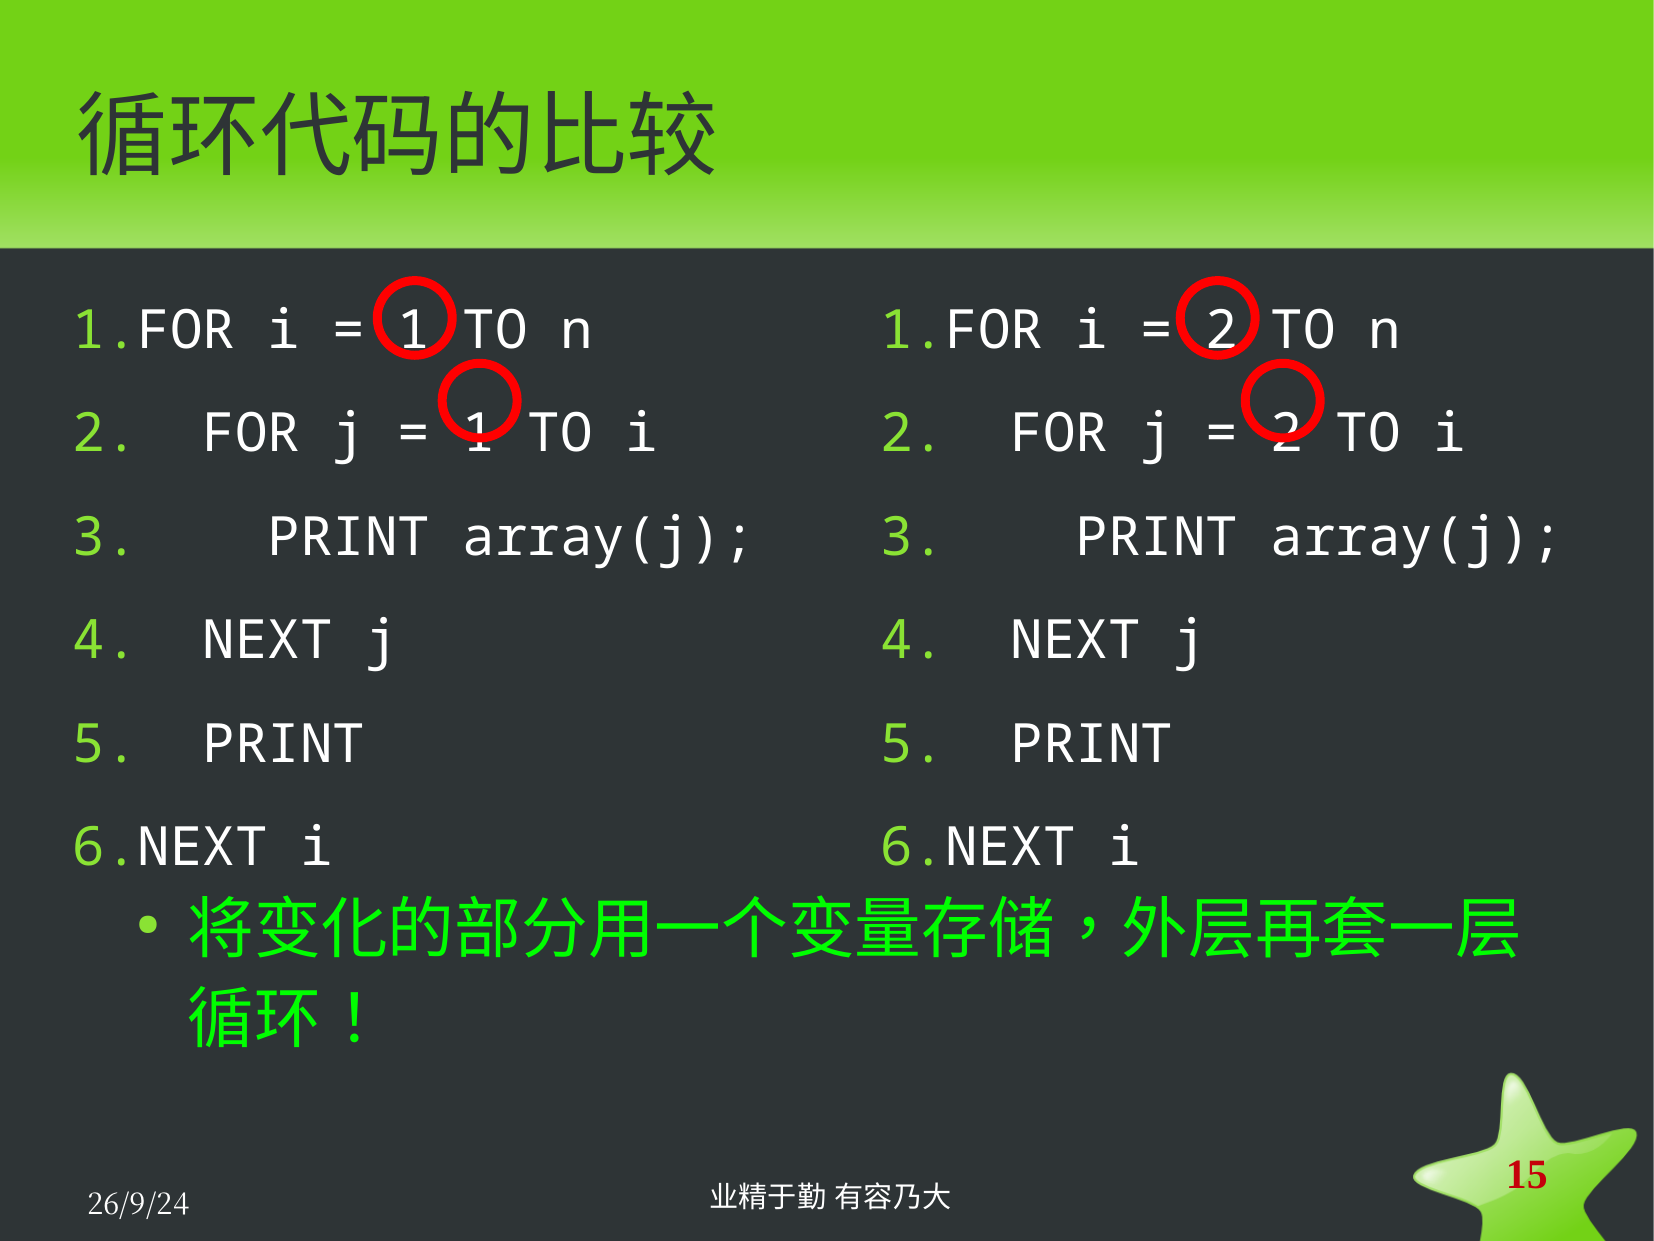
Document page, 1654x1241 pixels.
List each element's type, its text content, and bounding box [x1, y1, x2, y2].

list 将变化的部分用一个变量存储，外层再套一层循环！ [82, 880, 1571, 1037]
title 循环代码的比较 [76, 29, 1565, 237]
list FOR i = 2 TO n FOR j = 2 TO i PRINT array(j); NEXT j PRINT NEXT i [845, 290, 1572, 1109]
list FOR i = 1 TO n FOR j = 1 TO i PRINT array(j); NEXT j PRINT NEXT i [37, 290, 788, 1109]
list FOR i = 2 TO n FOR j = 2 TO i PRINT array(j); NEXT j PRINT NEXT i [1185, 290, 1250, 350]
list FOR i = 1 TO n FOR j = 1 TO i PRINT array(j); NEXT j PRINT NEXT i [382, 290, 447, 350]
picture [0, 0, 1654, 1241]
